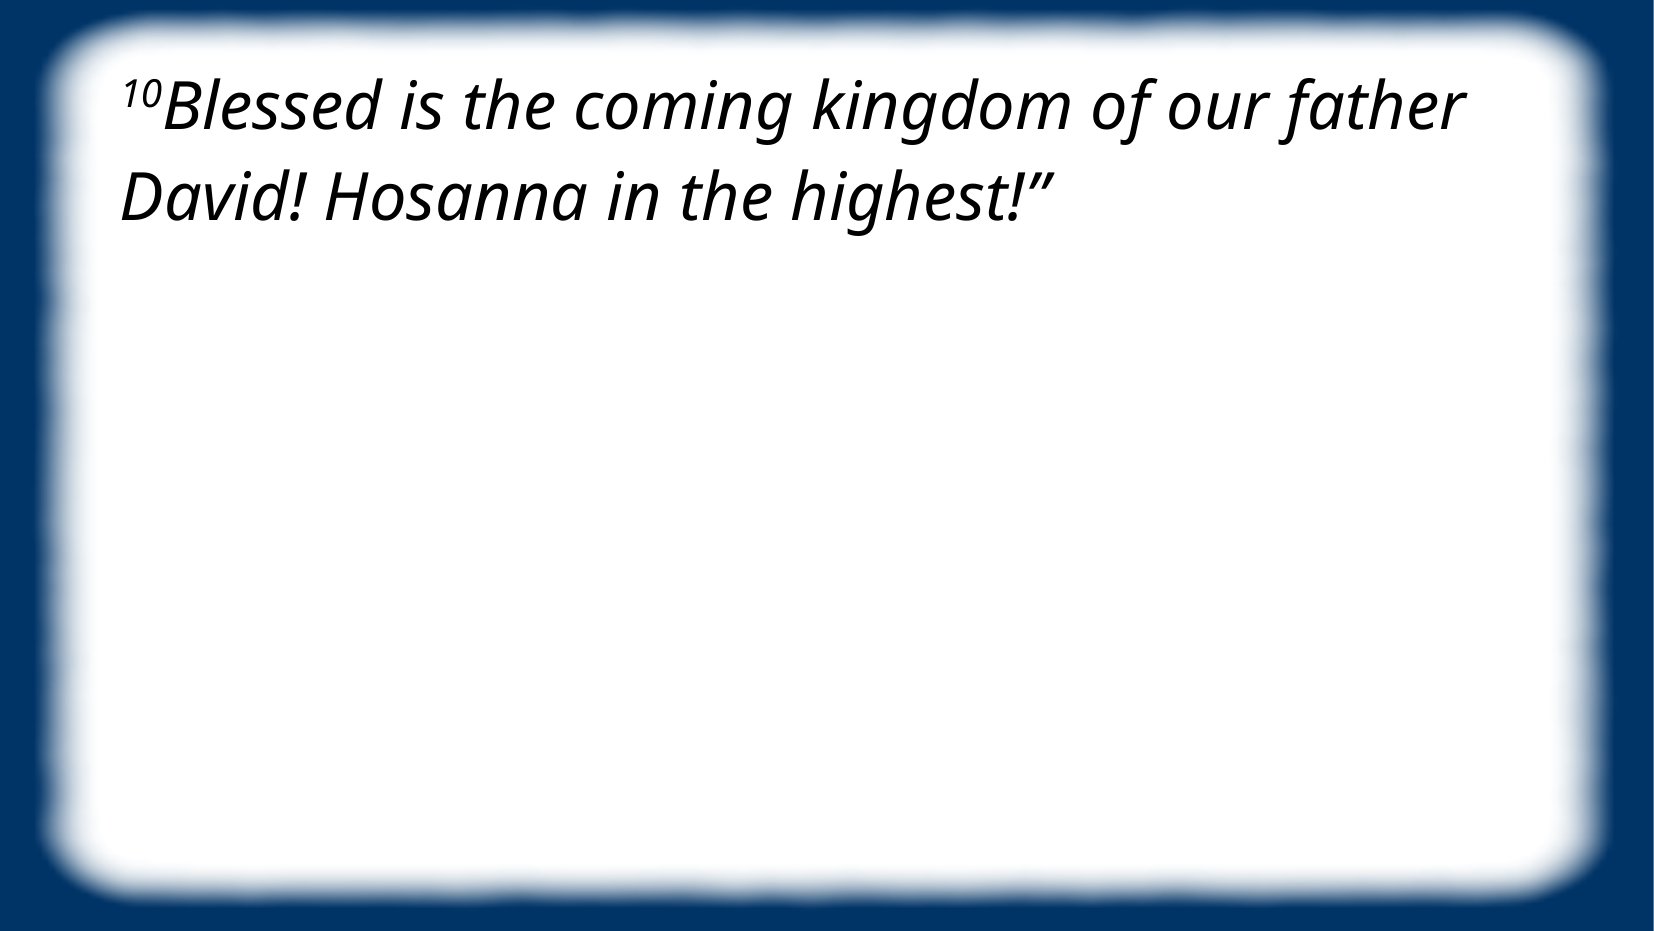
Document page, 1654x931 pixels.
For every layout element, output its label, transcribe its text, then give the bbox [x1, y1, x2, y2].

text_box 10Blessed is the coming kingdom of our father David! Hosanna in the highest!” [105, 51, 1531, 286]
picture [0, 0, 1654, 931]
